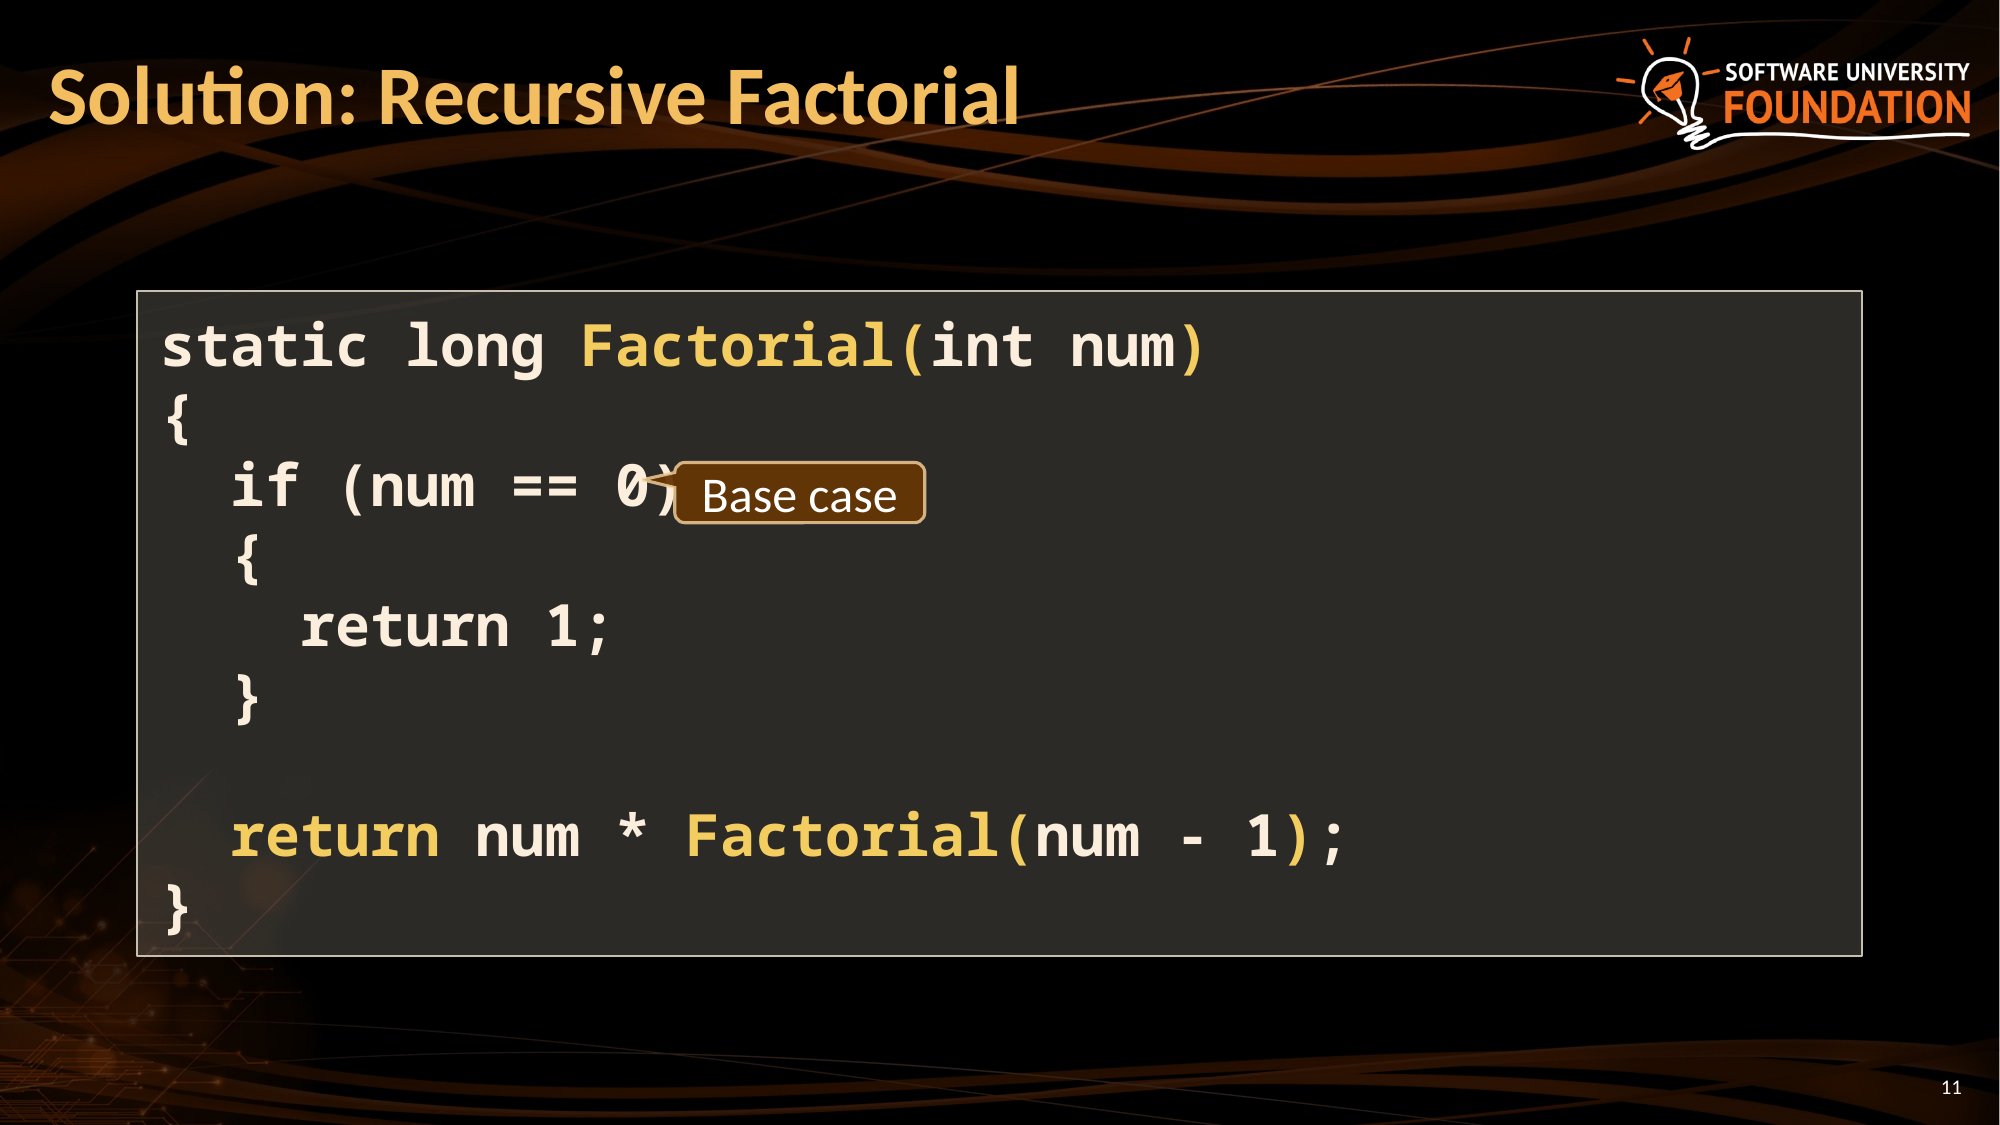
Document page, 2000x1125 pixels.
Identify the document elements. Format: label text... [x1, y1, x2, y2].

text_box Base case [642, 462, 925, 523]
text_box static long Factorial(int num) { if (num == 0) { return 1; } return num * Factorial(num - 1); } [136, 290, 1862, 956]
title Solution: Recursive Factorial [30, 6, 1602, 189]
slide_number <number> [1897, 1070, 1968, 1103]
picture [0, 0, 2000, 1125]
